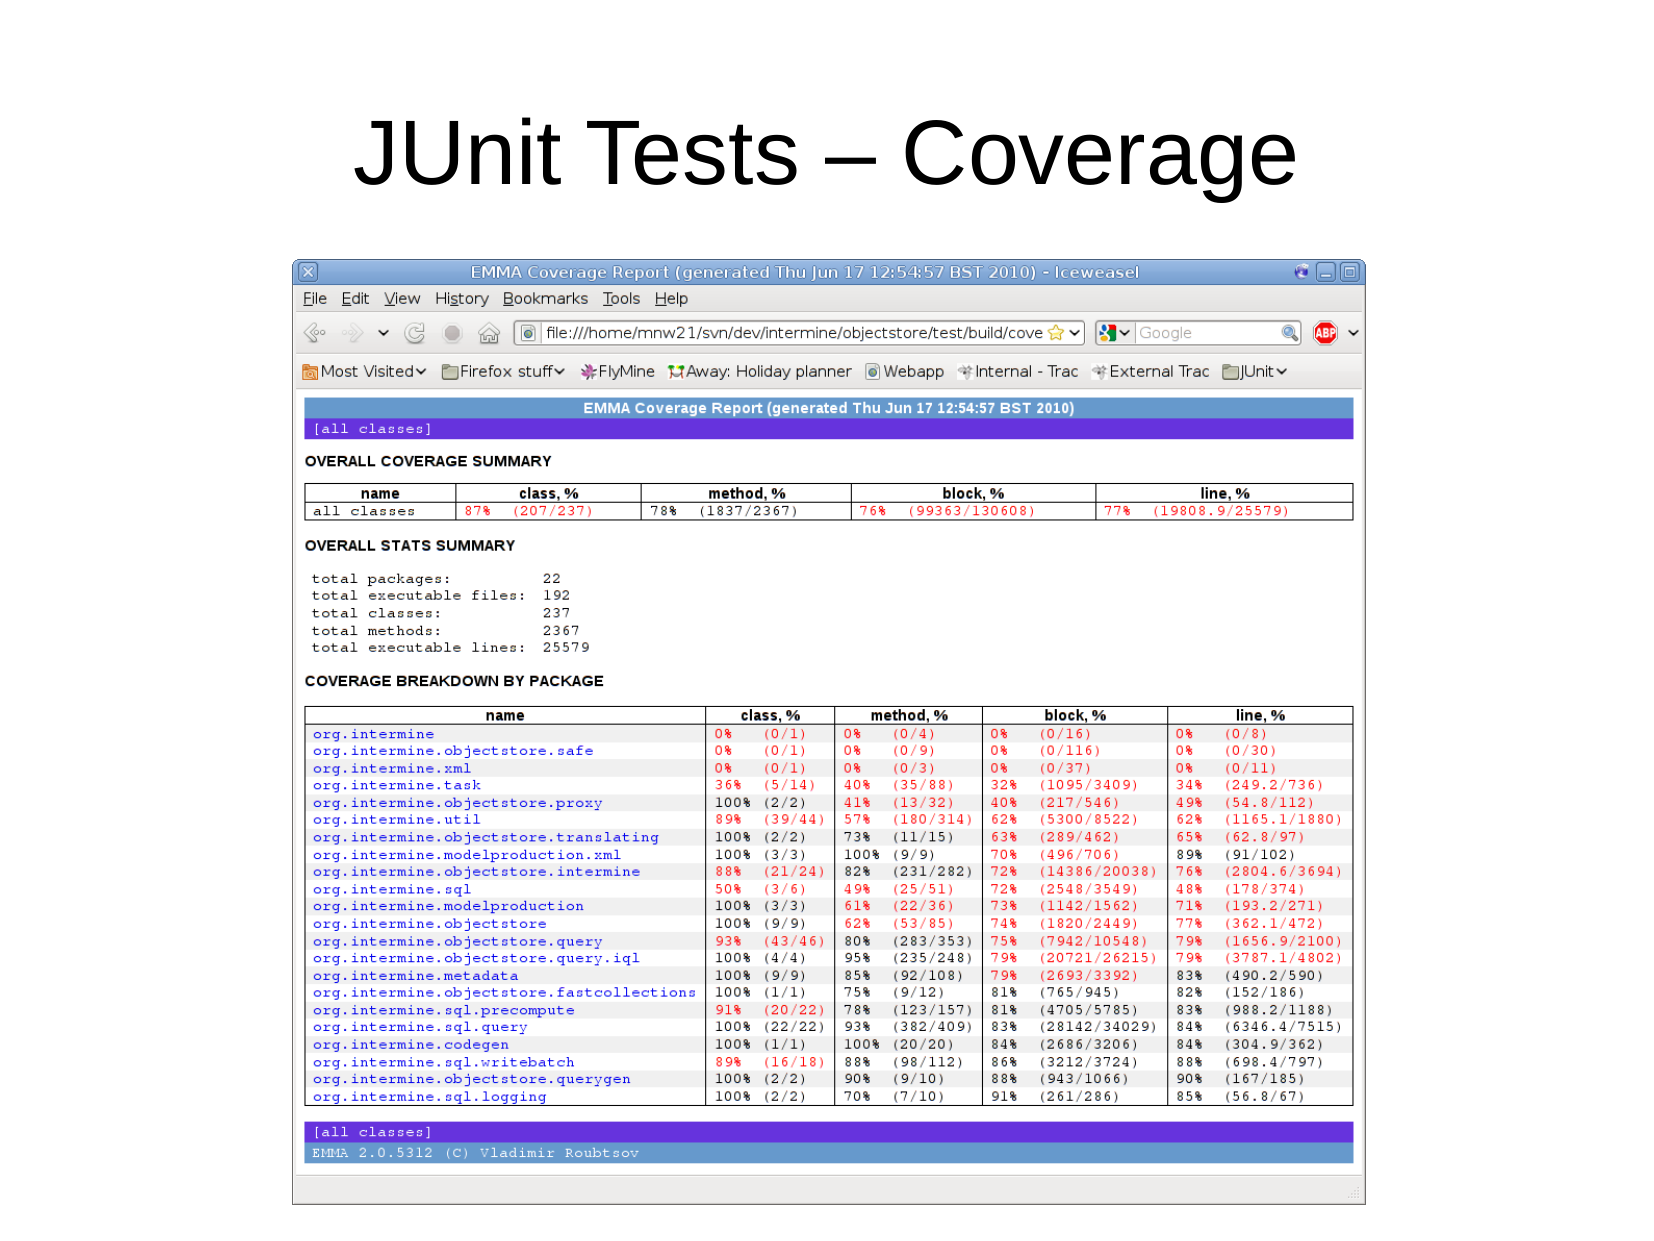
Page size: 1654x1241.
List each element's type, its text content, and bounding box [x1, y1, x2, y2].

title JUnit Tests – Coverage [82, 49, 1571, 257]
picture [292, 259, 1366, 1205]
